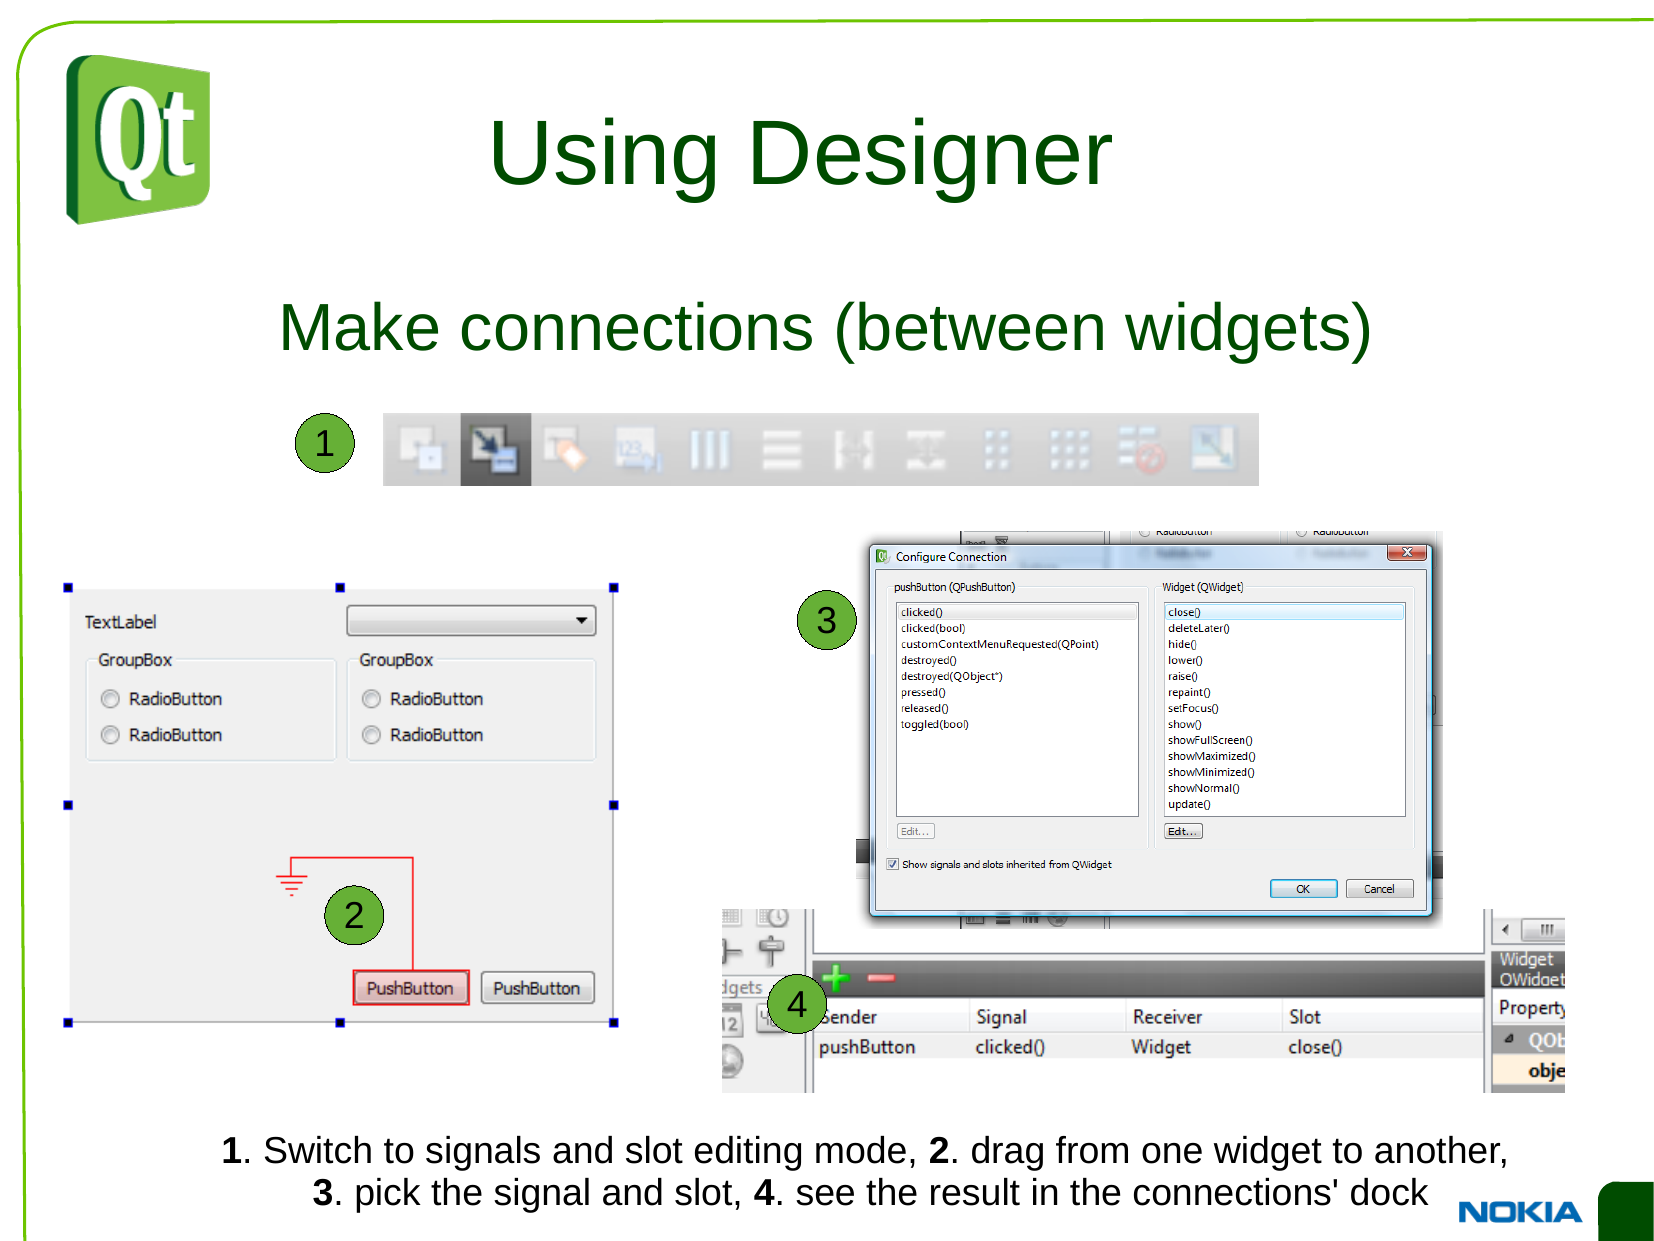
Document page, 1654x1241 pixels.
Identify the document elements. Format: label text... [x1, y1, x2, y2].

picture [722, 531, 1565, 1093]
text_box [531, 383, 1270, 502]
picture [66, 55, 210, 225]
text_box 4 [767, 974, 827, 1034]
text_box 3 [797, 590, 857, 650]
picture [1534, 1201, 1583, 1223]
title Using Designer [263, 49, 1339, 257]
text_box 1 [295, 413, 355, 473]
list Make connections (between widgets) [82, 290, 1571, 1094]
picture [59, 577, 625, 1034]
text_box 2 [324, 885, 384, 945]
picture [461, 413, 531, 486]
text_box 1. Switch to signals and slot editing mode, 2. drag from one widget to another, 3. pick the signal and slot, 4. see the result in the connections' dock [206, 1122, 1534, 1224]
text_box [372, 383, 461, 502]
